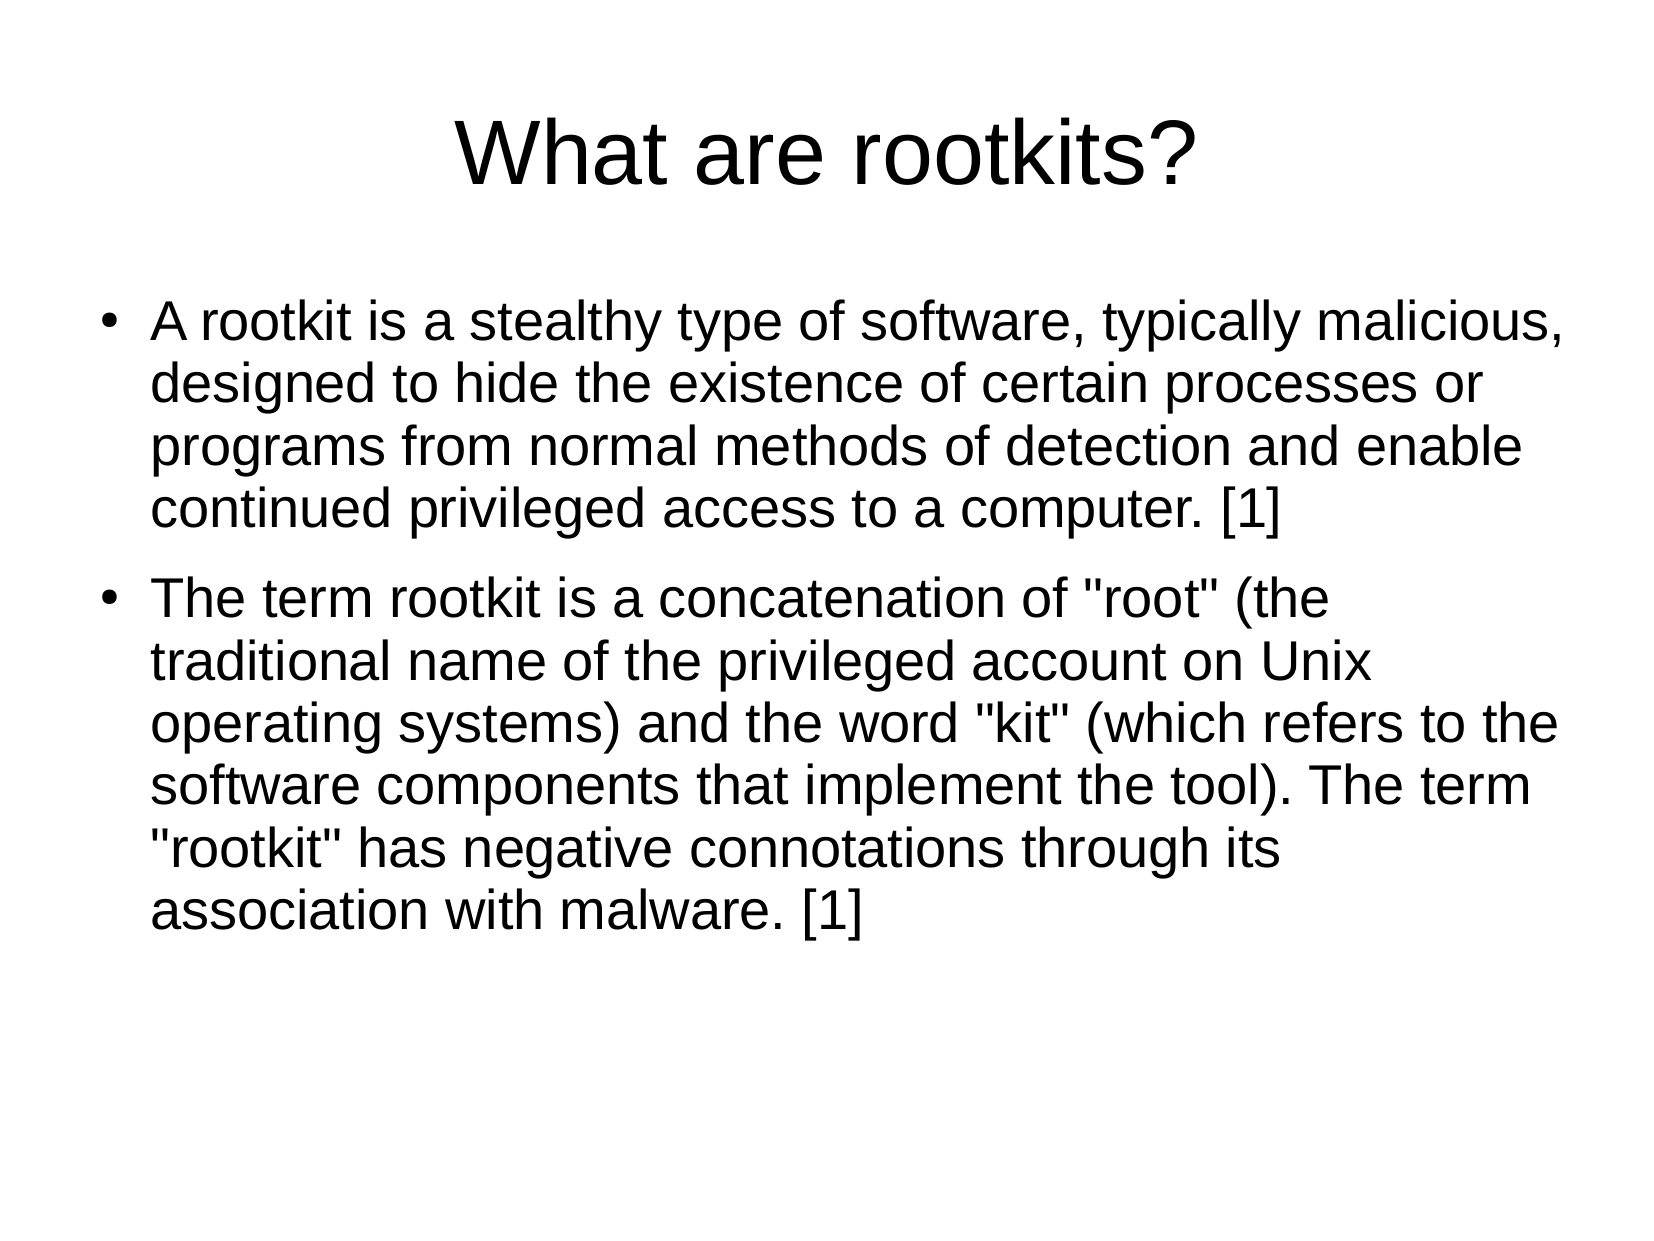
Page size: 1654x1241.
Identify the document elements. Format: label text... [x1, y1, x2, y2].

list A rootkit is a stealthy type of software, typically malicious, designed to hide the existence of certain processes or programs from normal methods of detection and enable continued privileged access to a computer. [1] The term rootkit is a concatenation of "root" (the traditional name of the privileged account on Unix operating systems) and the word "kit" (which refers to the software components that implement the tool). The term "rootkit" has negative connotations through its association with malware. [1] [82, 290, 1571, 1010]
title What are rootkits? [82, 49, 1571, 257]
